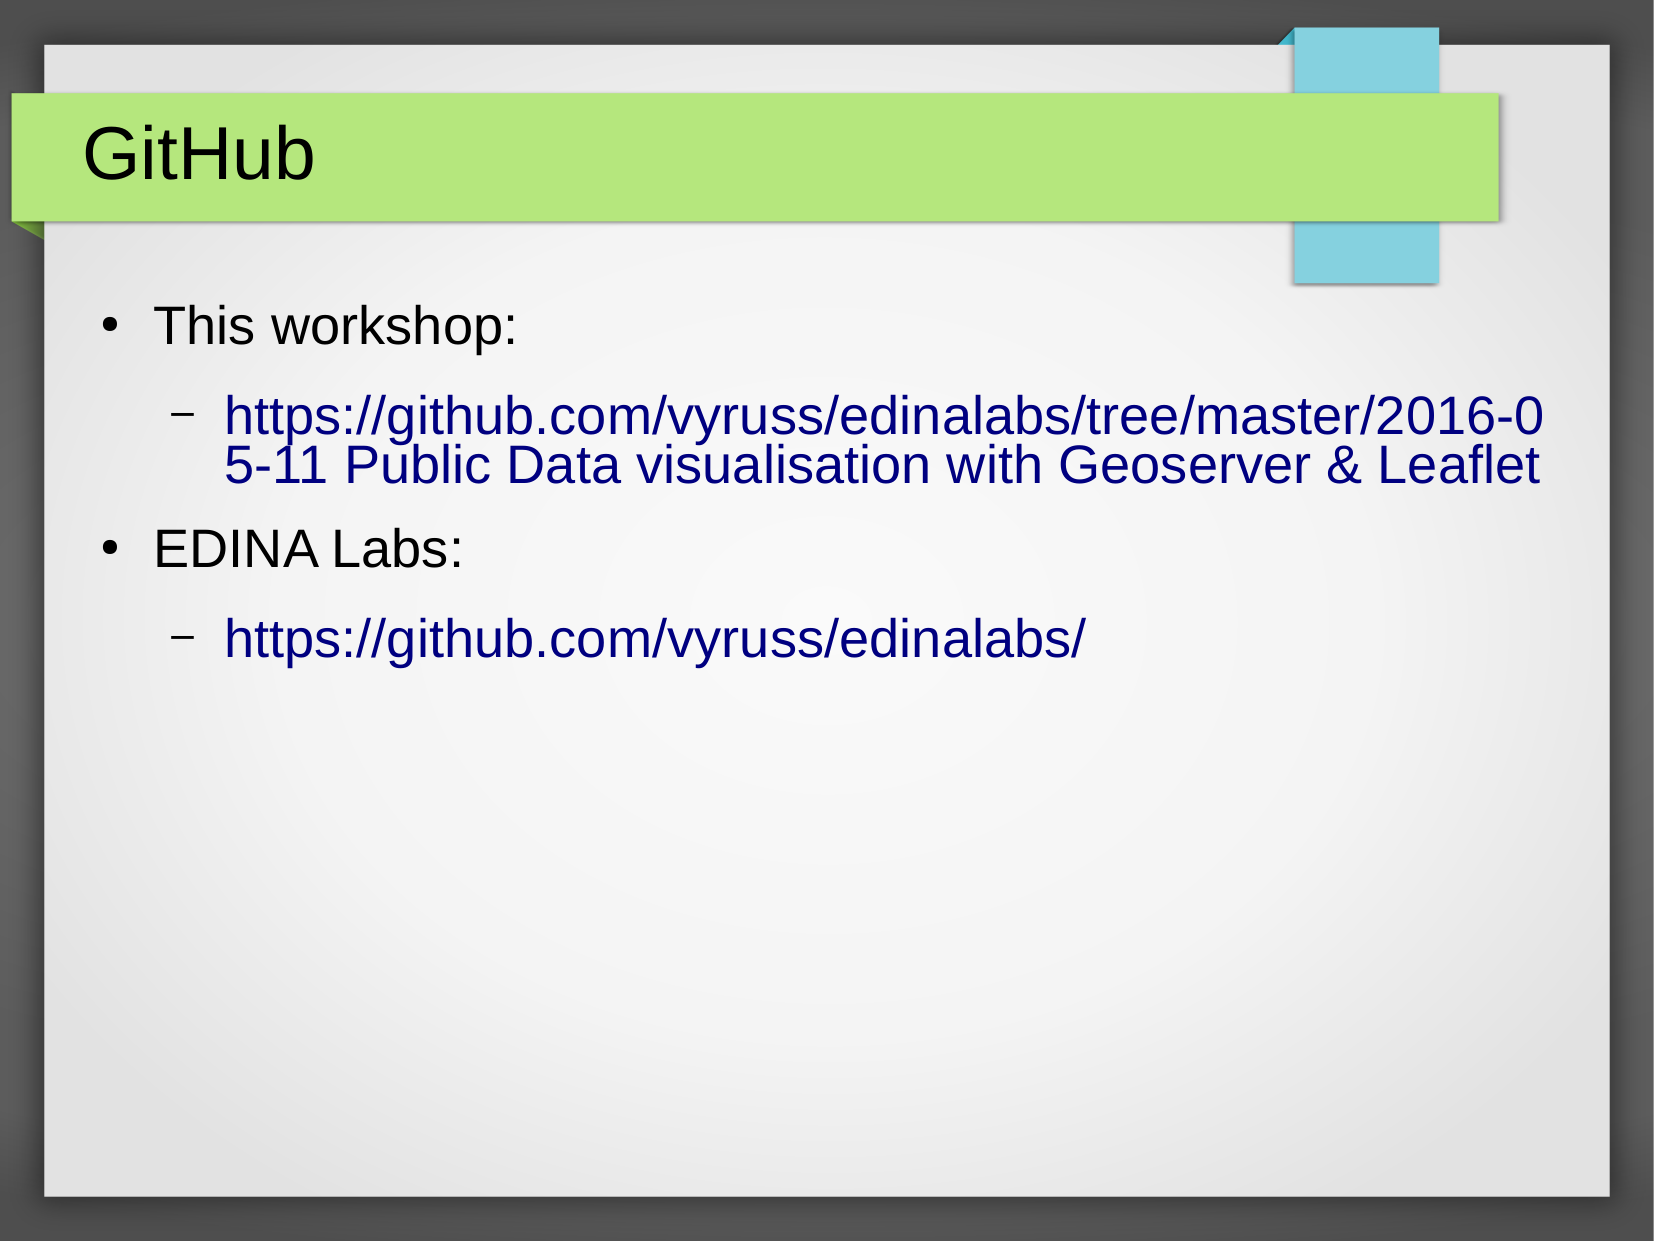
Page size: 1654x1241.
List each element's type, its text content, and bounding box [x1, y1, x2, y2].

picture [0, 0, 1654, 1241]
list This workshop: https://github.com/vyruss/edinalabs/tree/master/2016-05-11 Public Data visualisation with Geoserver & Leaflet EDINA Labs: https://github.com/vyruss/edinalabs/ [82, 295, 1571, 1015]
title GitHub [82, 94, 1264, 213]
